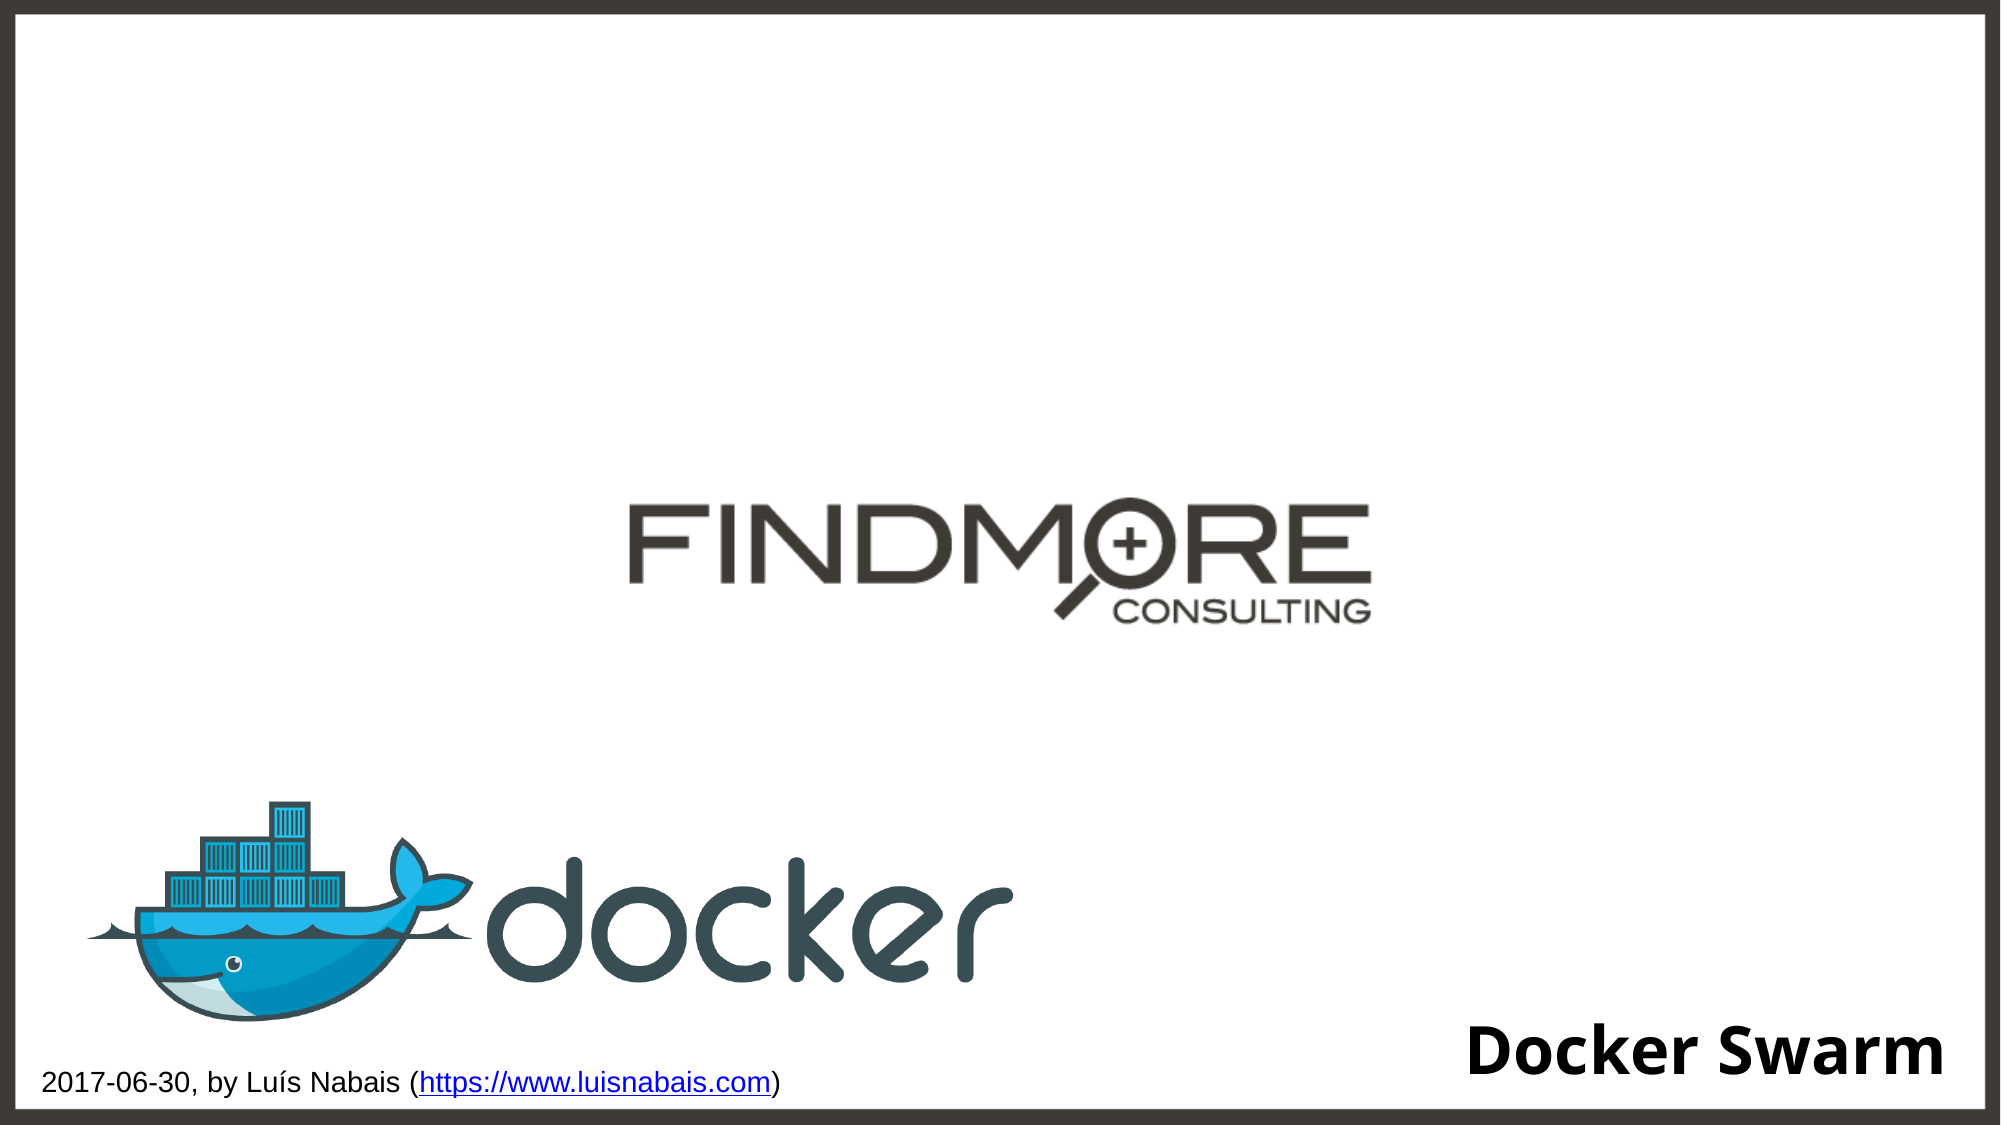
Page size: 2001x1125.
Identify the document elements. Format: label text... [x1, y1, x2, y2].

text_box Docker Swarm [1337, 1000, 1963, 1106]
text_box 2017-06-30, by Luís Nabais (https://www.luisnabais.com) [26, 1048, 1090, 1106]
picture [0, 0, 2001, 1125]
